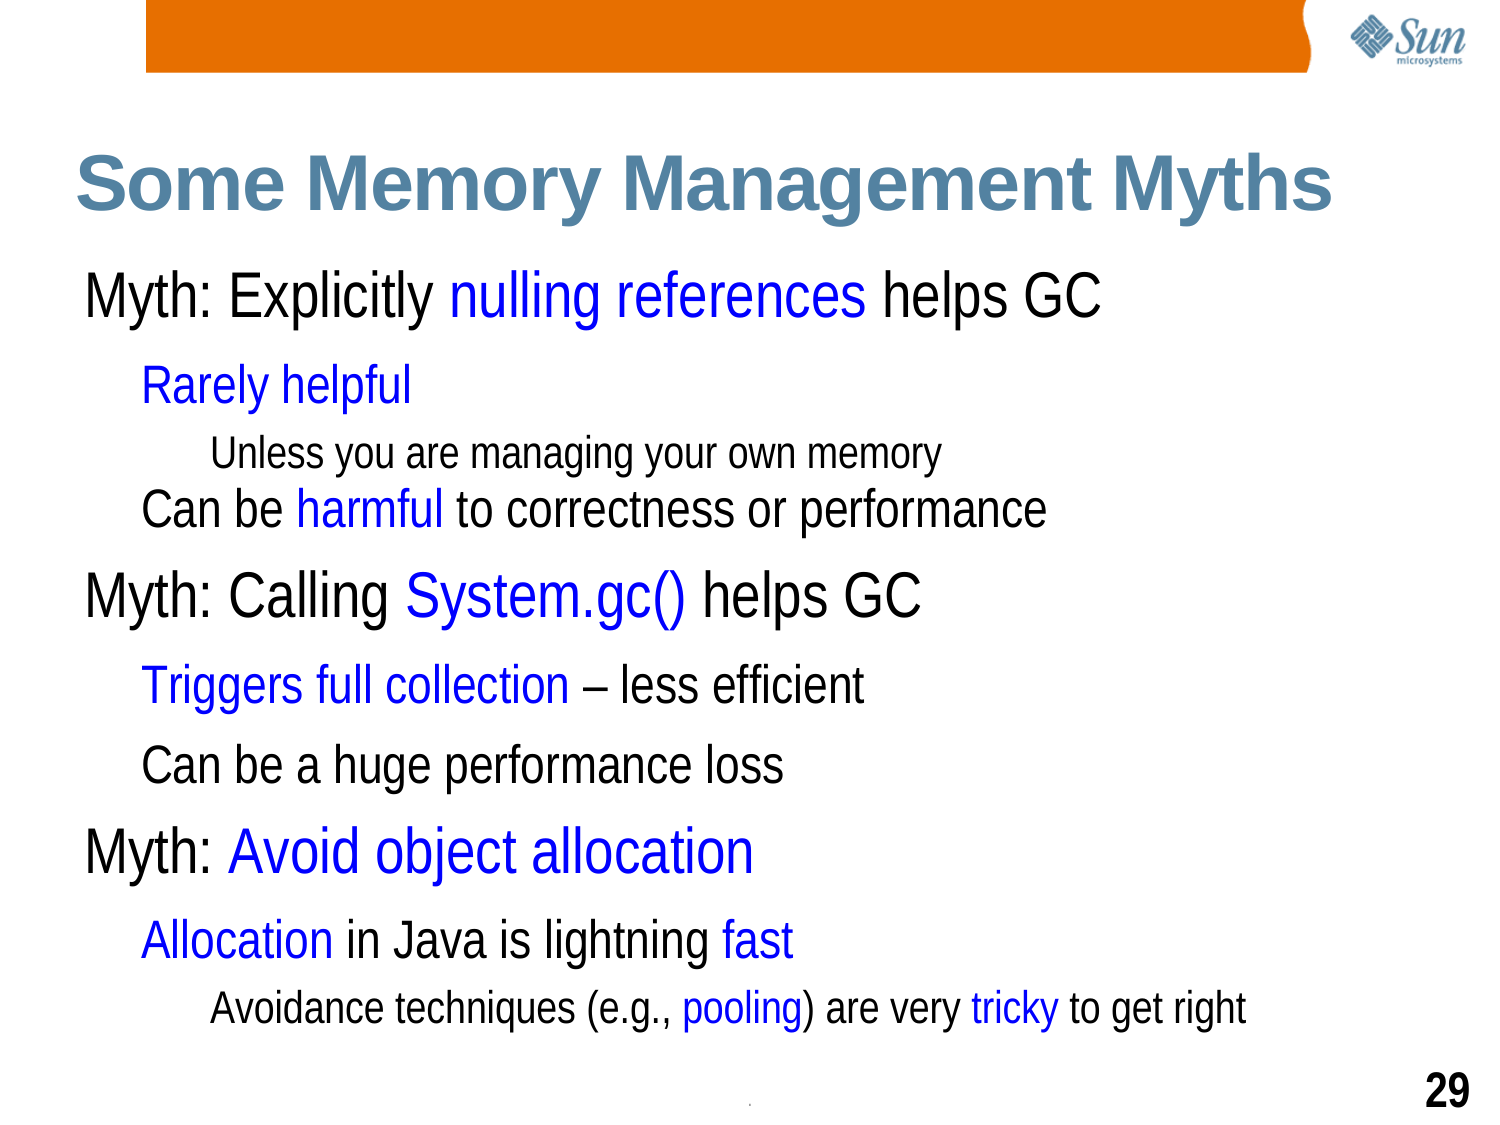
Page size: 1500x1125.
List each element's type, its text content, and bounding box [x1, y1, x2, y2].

title Some Memory Management Myths [75, 146, 1438, 251]
picture [146, 0, 1500, 75]
list Myth: Explicitly nulling references helps GC Rarely helpful Unless you are managing your own memory Can be harmful to correctness or performance Myth: Calling System.gc() helps GC Triggers full collection – less efficient Can be a huge performance loss Myth: Avoid object allocation Allocation in Java is lightning fast Avoidance techniques (e.g., pooling) are very tricky to get right [64, 257, 1402, 1033]
